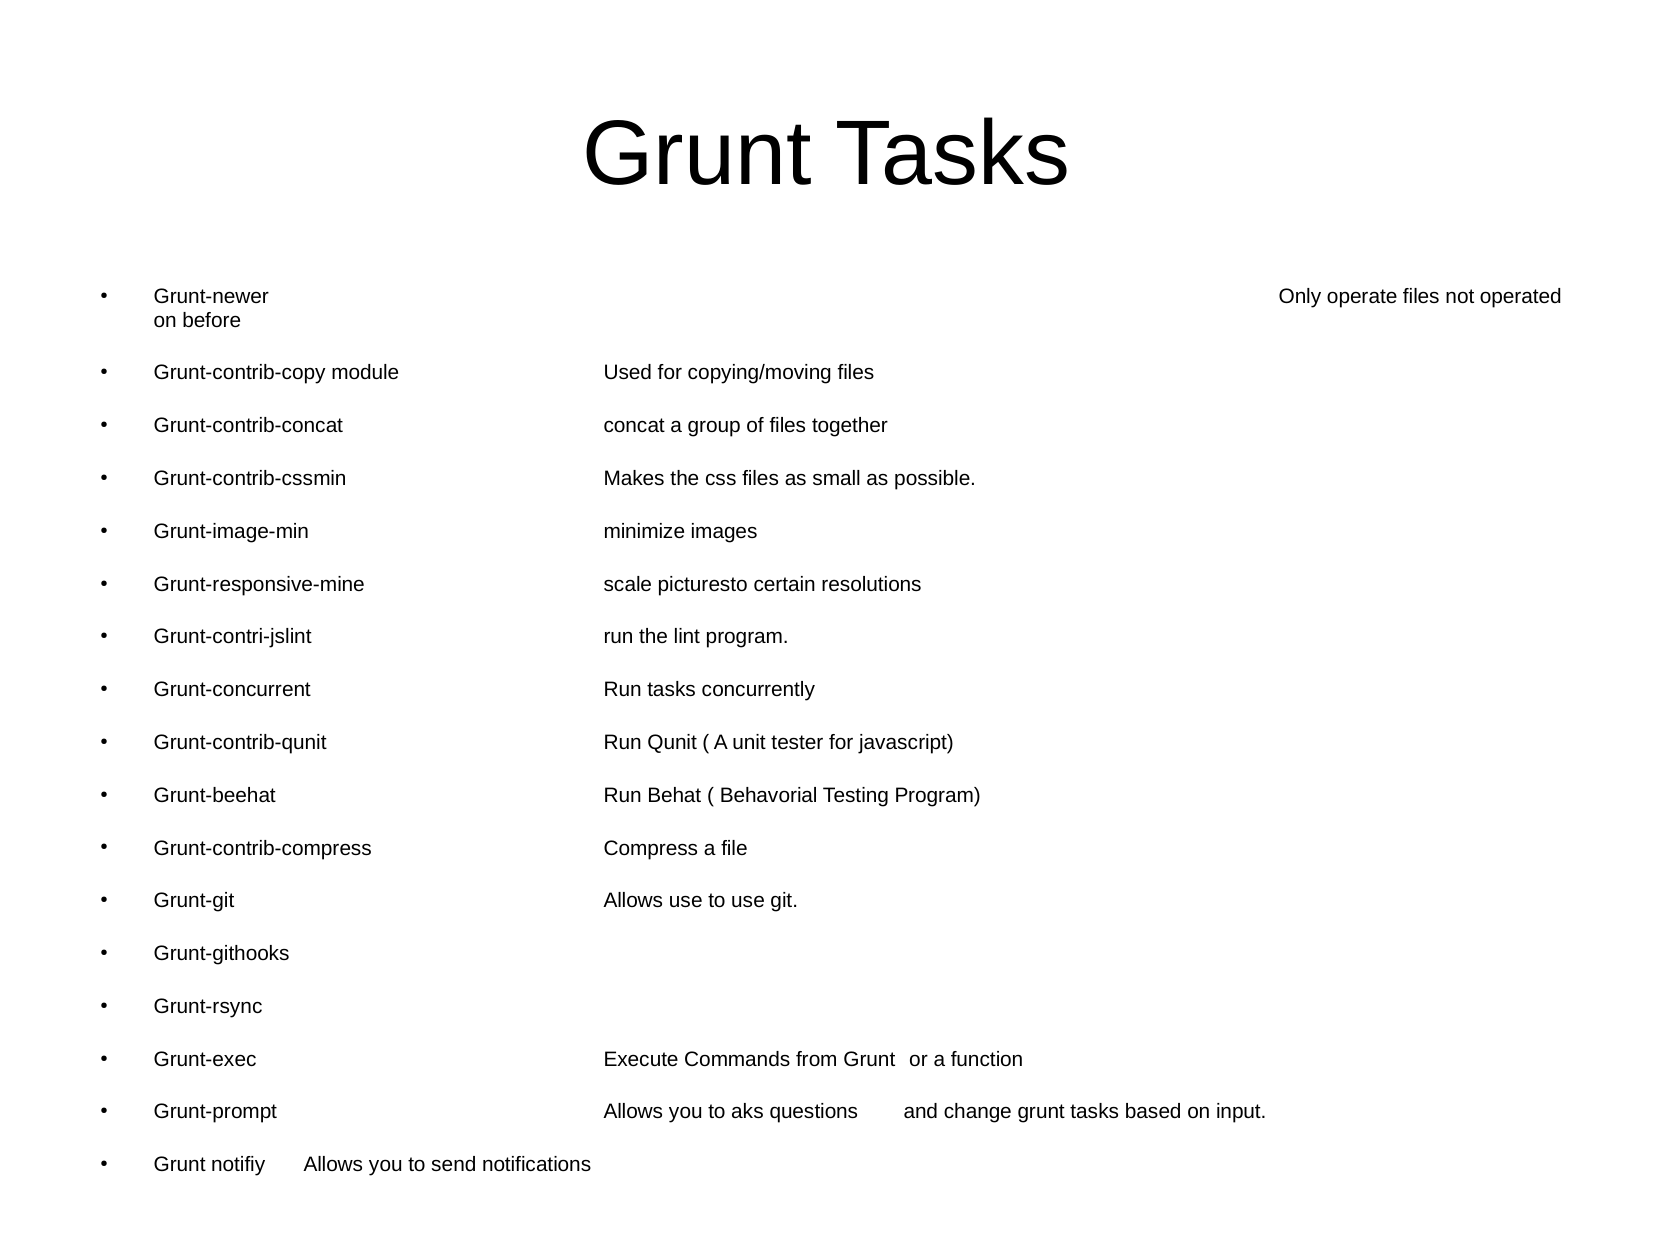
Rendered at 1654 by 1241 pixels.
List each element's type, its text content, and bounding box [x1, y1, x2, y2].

list Grunt-newer Only operate files not operated on before Grunt-contrib-copy module Used for copying/moving files Grunt-contrib-concat concat a group of files together Grunt-contrib-cssmin Makes the css files as small as possible. Grunt-image-min minimize images Grunt-responsive-mine scale picturesto certain resolutions Grunt-contri-jslint run the lint program. Grunt-concurrent Run tasks concurrently Grunt-contrib-qunit Run Qunit ( A unit tester for javascript) Grunt-beehat Run Behat ( Behavorial Testing Program) Grunt-contrib-compress Compress a file Grunt-git Allows use to use git. Grunt-githooks Grunt-rsync Grunt-exec Execute Commands from Grunt or a function Grunt-prompt Allows you to aks questions and change grunt tasks based on input. Grunt notifiy Allows you to send notifications [82, 285, 1571, 1195]
title Grunt Tasks [82, 49, 1571, 257]
